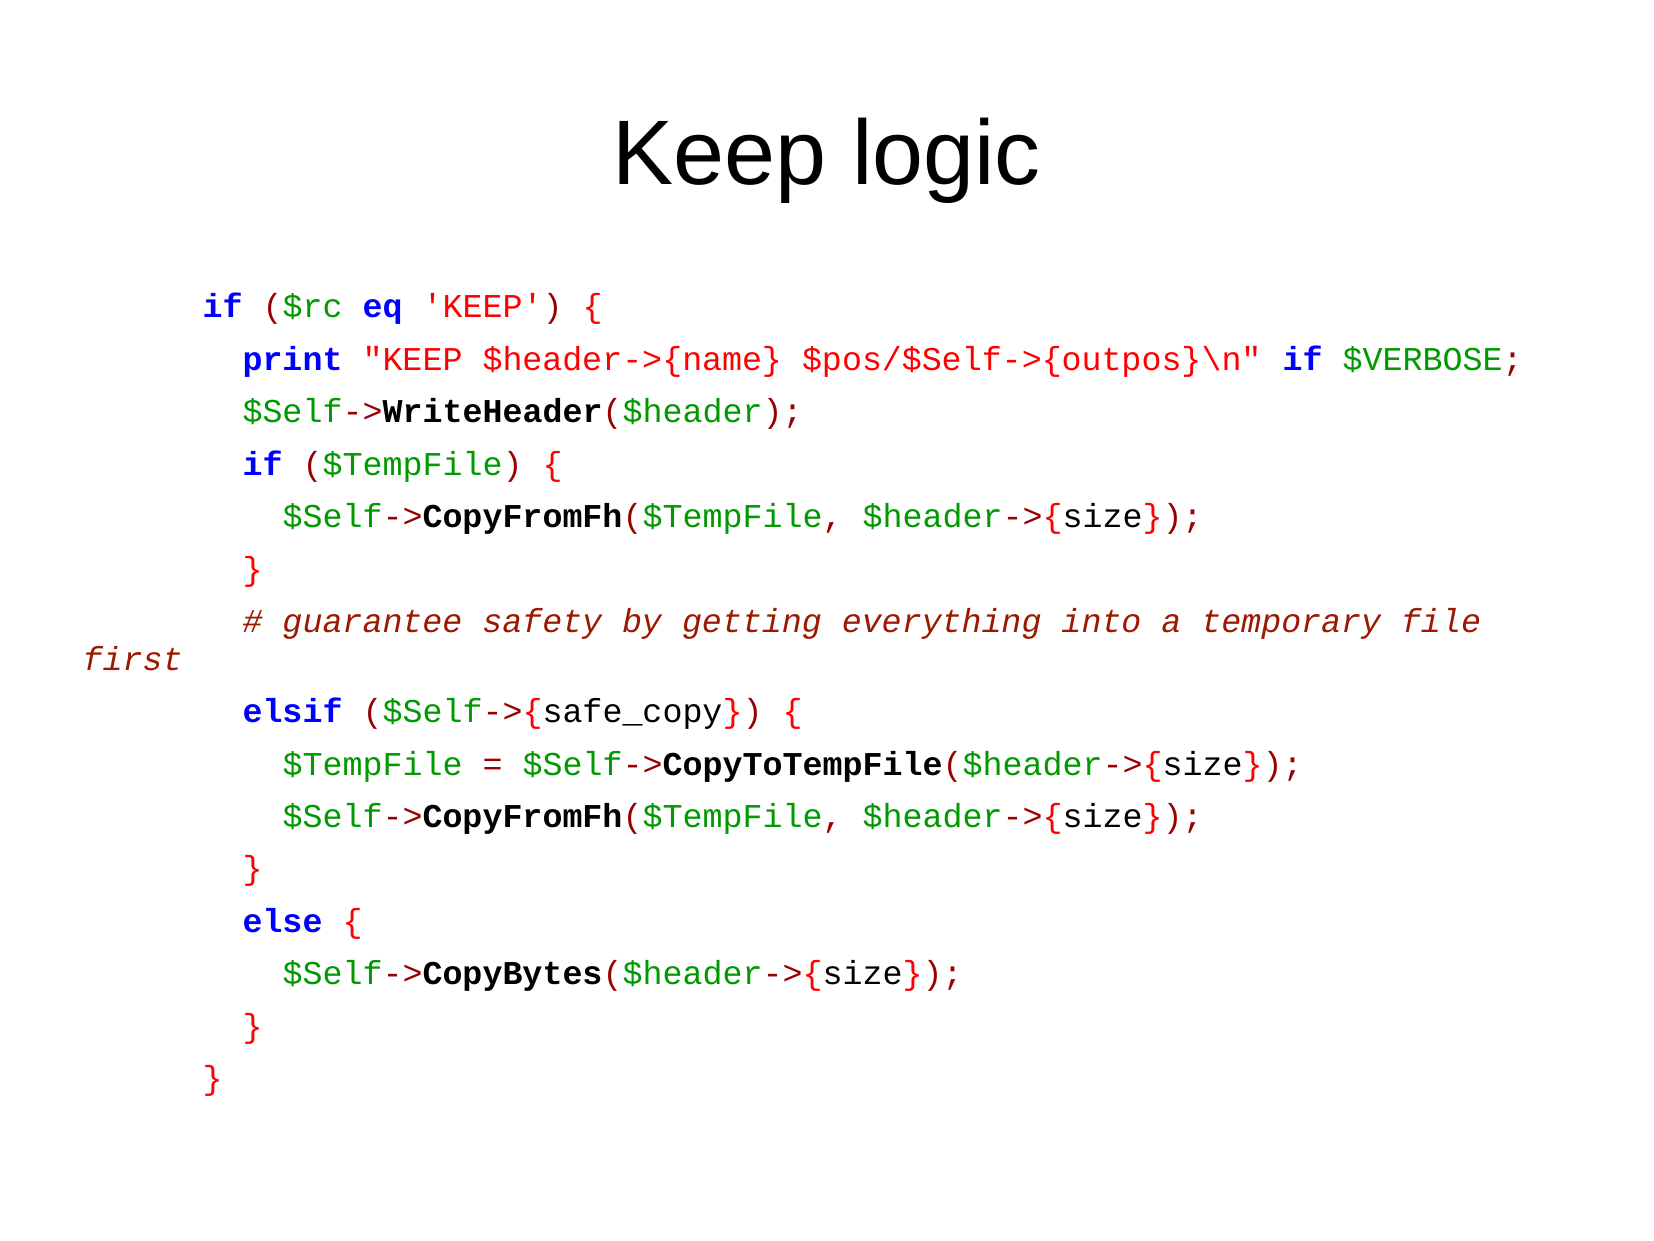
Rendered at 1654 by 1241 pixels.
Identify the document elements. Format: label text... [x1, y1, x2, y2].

title Keep logic [82, 49, 1571, 257]
list if ($rc eq 'KEEP') { print "KEEP $header->{name} $pos/$Self->{outpos}\n" if $VERBOSE; $Self->WriteHeader($header); if ($TempFile) { $Self->CopyFromFh($TempFile, $header->{size}); } # guarantee safety by getting everything into a temporary file first elsif ($Self->{safe_copy}) { $TempFile = $Self->CopyToTempFile($header->{size}); $Self->CopyFromFh($TempFile, $header->{size}); } else { $Self->CopyBytes($header->{size}); } } [82, 290, 1571, 1109]
